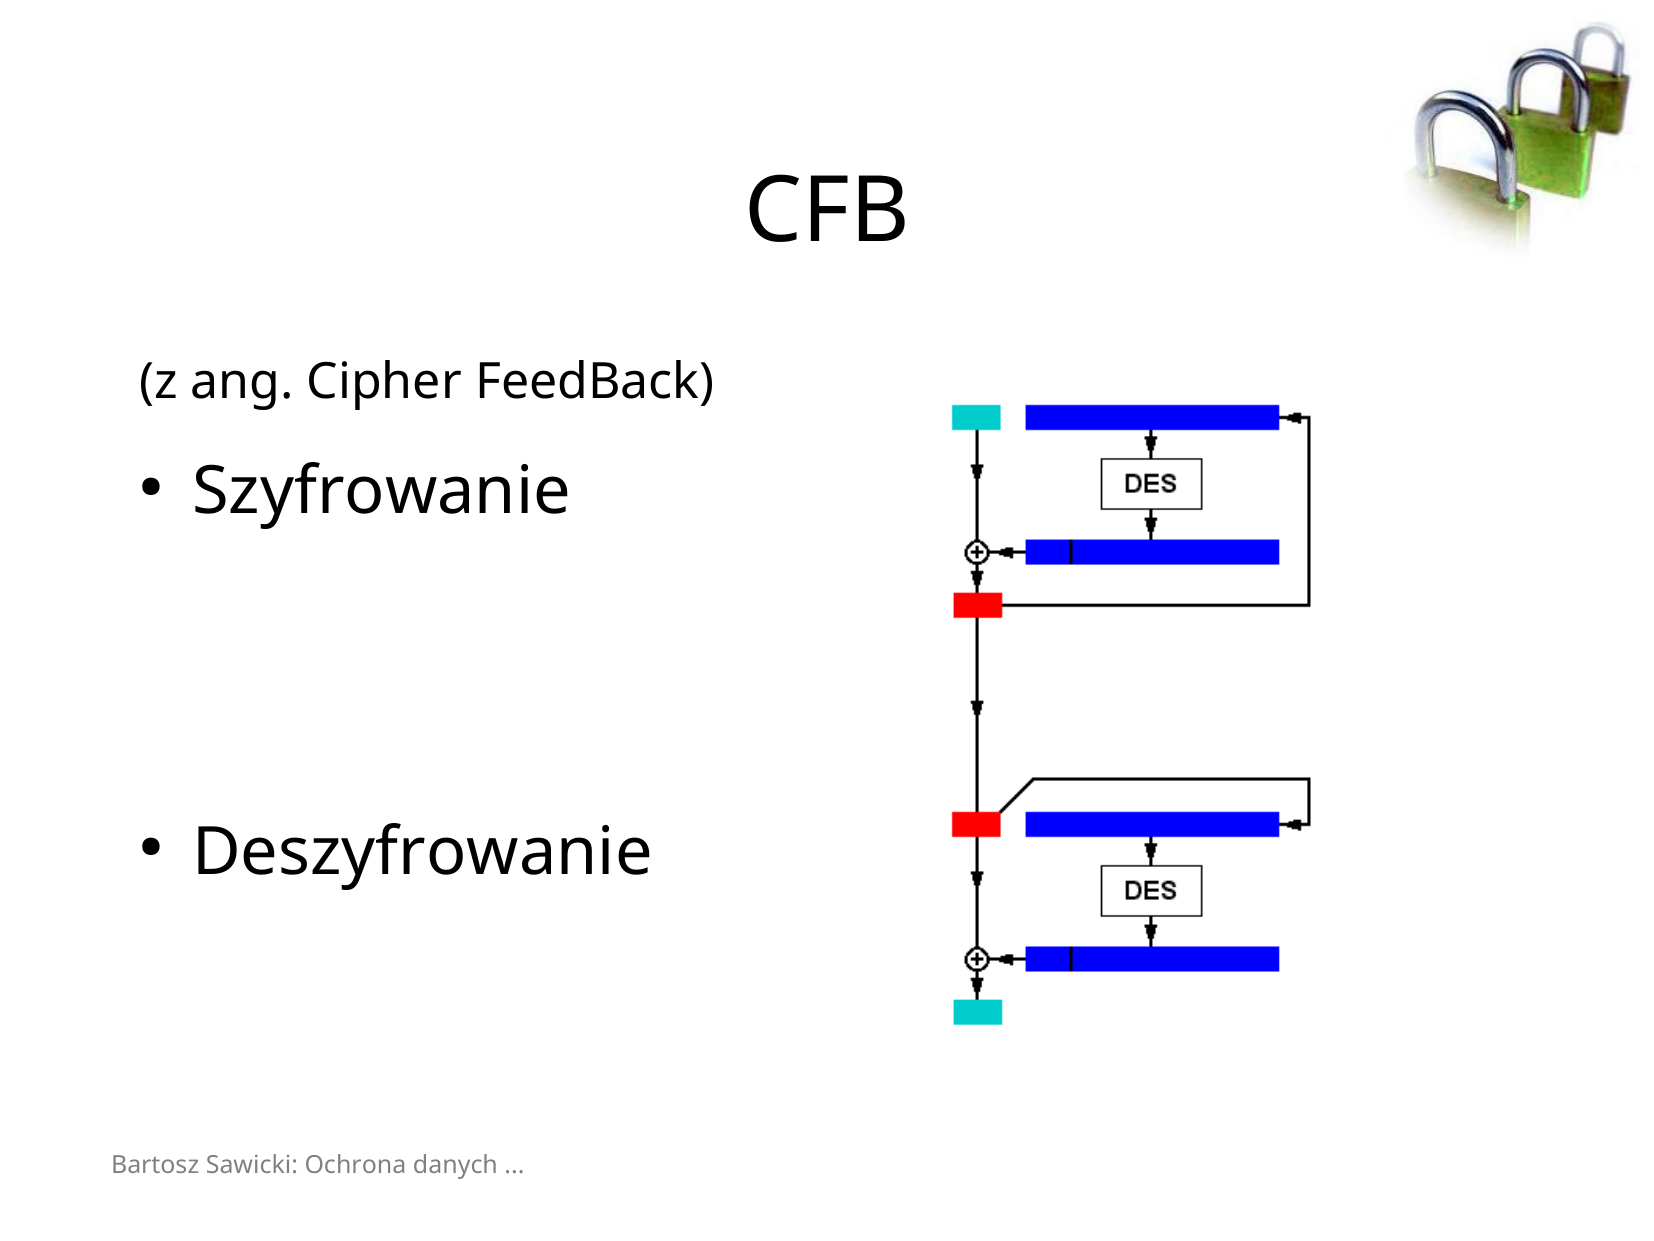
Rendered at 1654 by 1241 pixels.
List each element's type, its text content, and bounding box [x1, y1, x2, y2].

title CFB [121, 102, 1534, 311]
picture [1385, 14, 1640, 266]
list (z ang. Cipher FeedBack) Szyfrowanie Deszyfrowanie [121, 344, 1534, 1127]
picture [860, 399, 1328, 1036]
